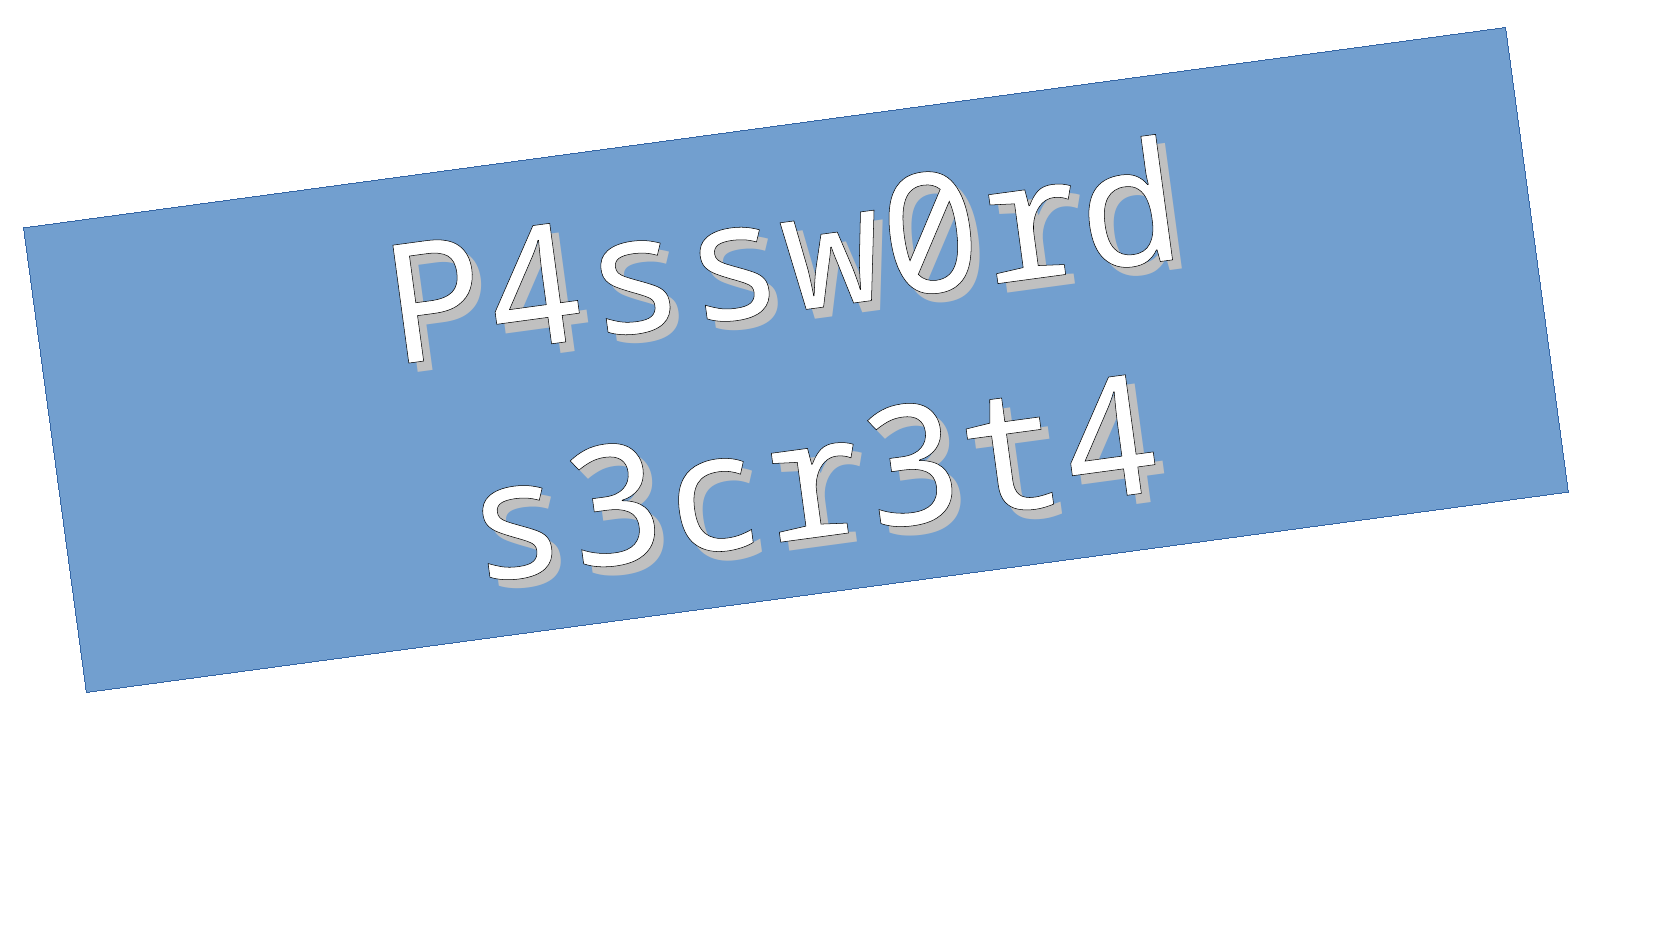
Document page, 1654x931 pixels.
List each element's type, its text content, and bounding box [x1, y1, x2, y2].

text_box P4ssw0rd s3cr3t4 [23, 27, 1539, 473]
